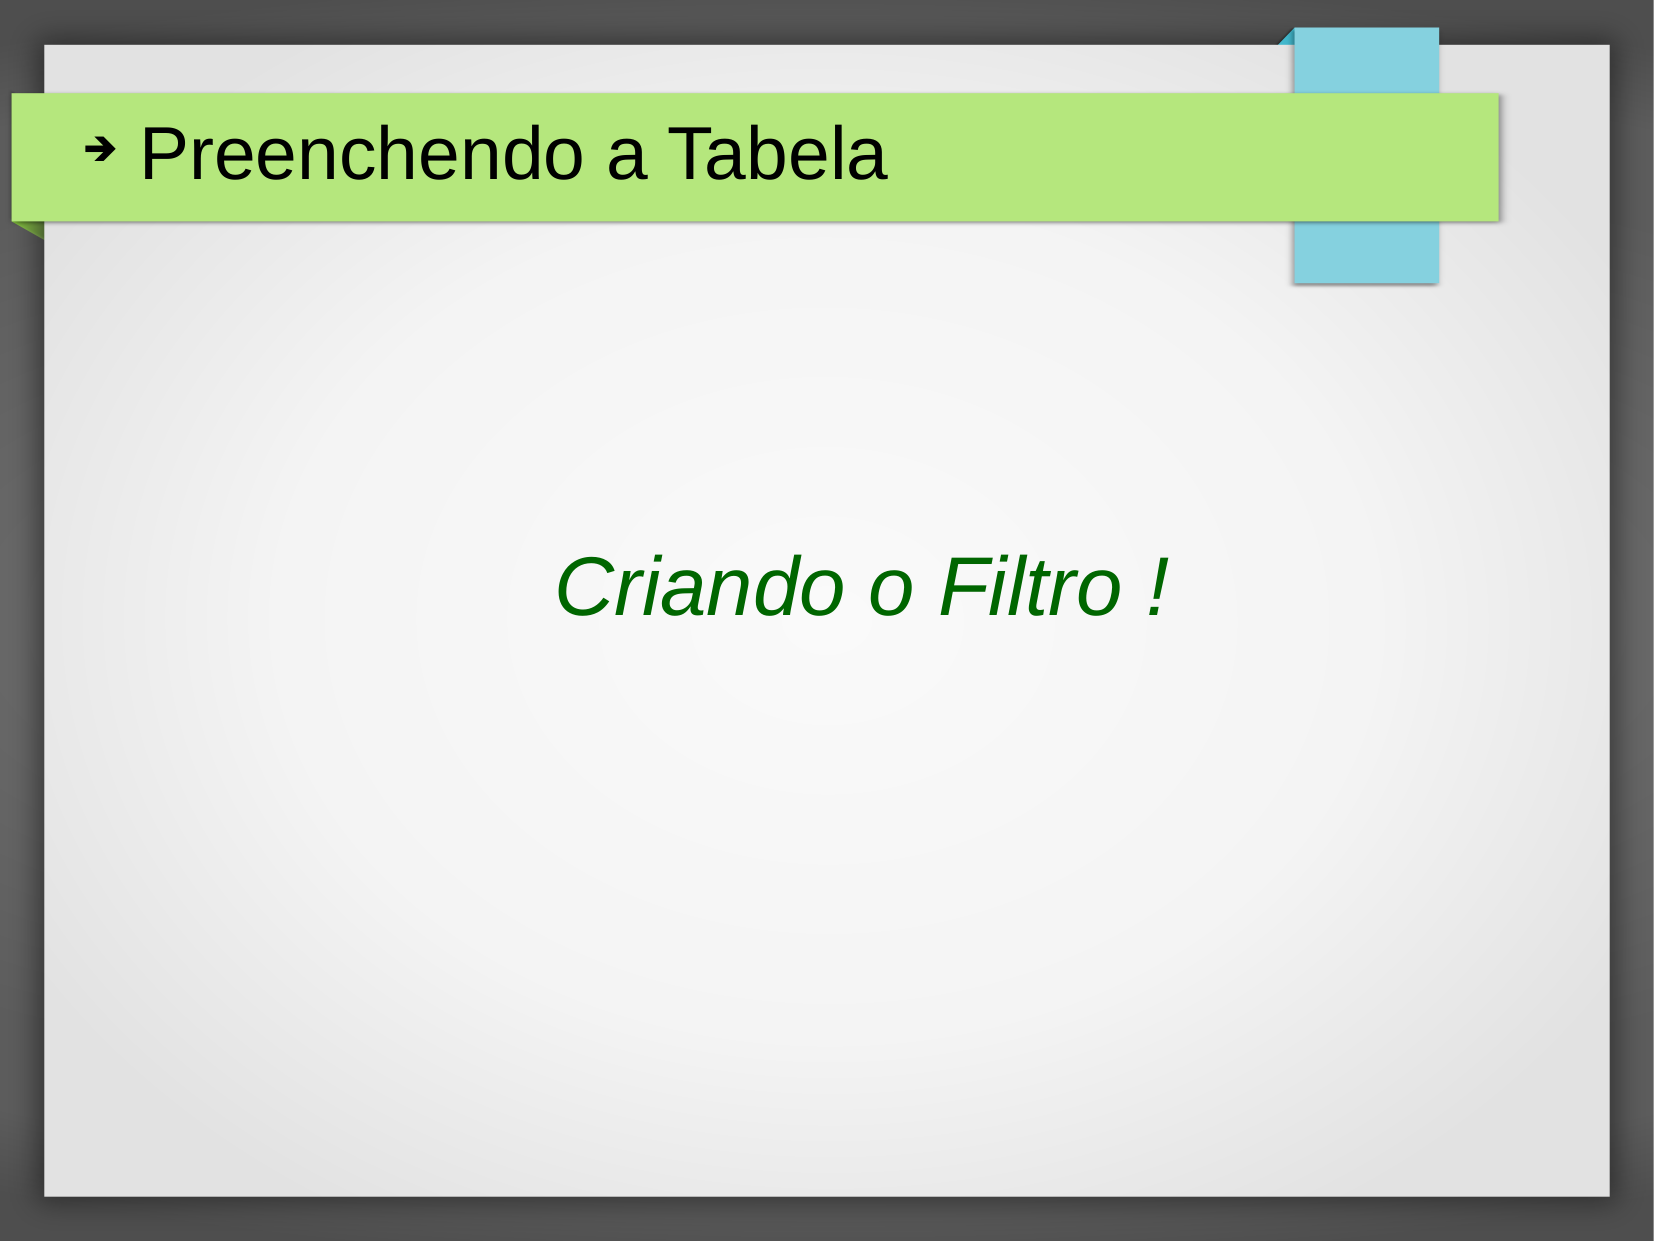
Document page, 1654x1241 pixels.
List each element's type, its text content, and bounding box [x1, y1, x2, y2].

picture [0, 0, 1654, 1241]
list Criando o Filtro ! [82, 295, 1571, 1015]
title Preenchendo a Tabela [82, 94, 1264, 213]
